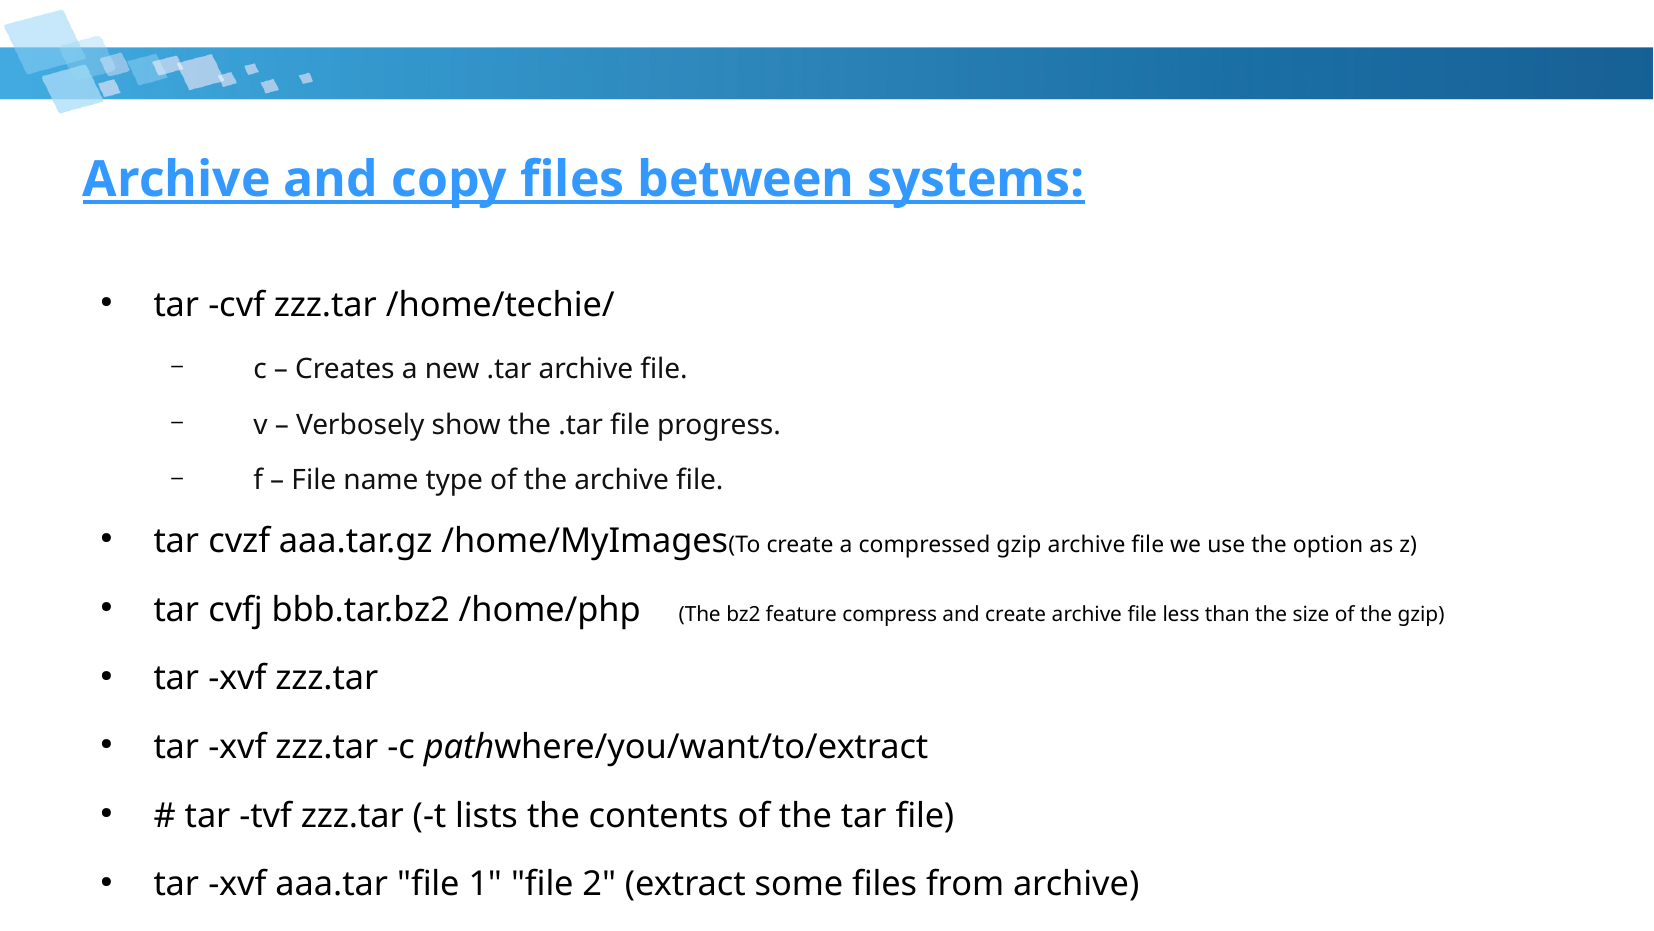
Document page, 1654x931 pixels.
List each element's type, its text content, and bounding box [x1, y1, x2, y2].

list tar -cvf zzz.tar /home/techie/ c – Creates a new .tar archive file. v – Verbosely show the .tar file progress. f – File name type of the archive file. tar cvzf aaa.tar.gz /home/MyImages(To create a compressed gzip archive file we use the option as z) tar cvfj bbb.tar.bz2 /home/php (The bz2 feature compress and create archive file less than the size of the gzip) tar -xvf zzz.tar tar -xvf zzz.tar -c pathwhere/you/want/to/extract # tar -tvf zzz.tar (-t lists the contents of the tar file) tar -xvf aaa.tar "file 1" "file 2" (extract some files from archive) [82, 279, 1571, 842]
picture [0, 0, 1653, 929]
title Archive and copy files between systems: [82, 99, 1571, 255]
